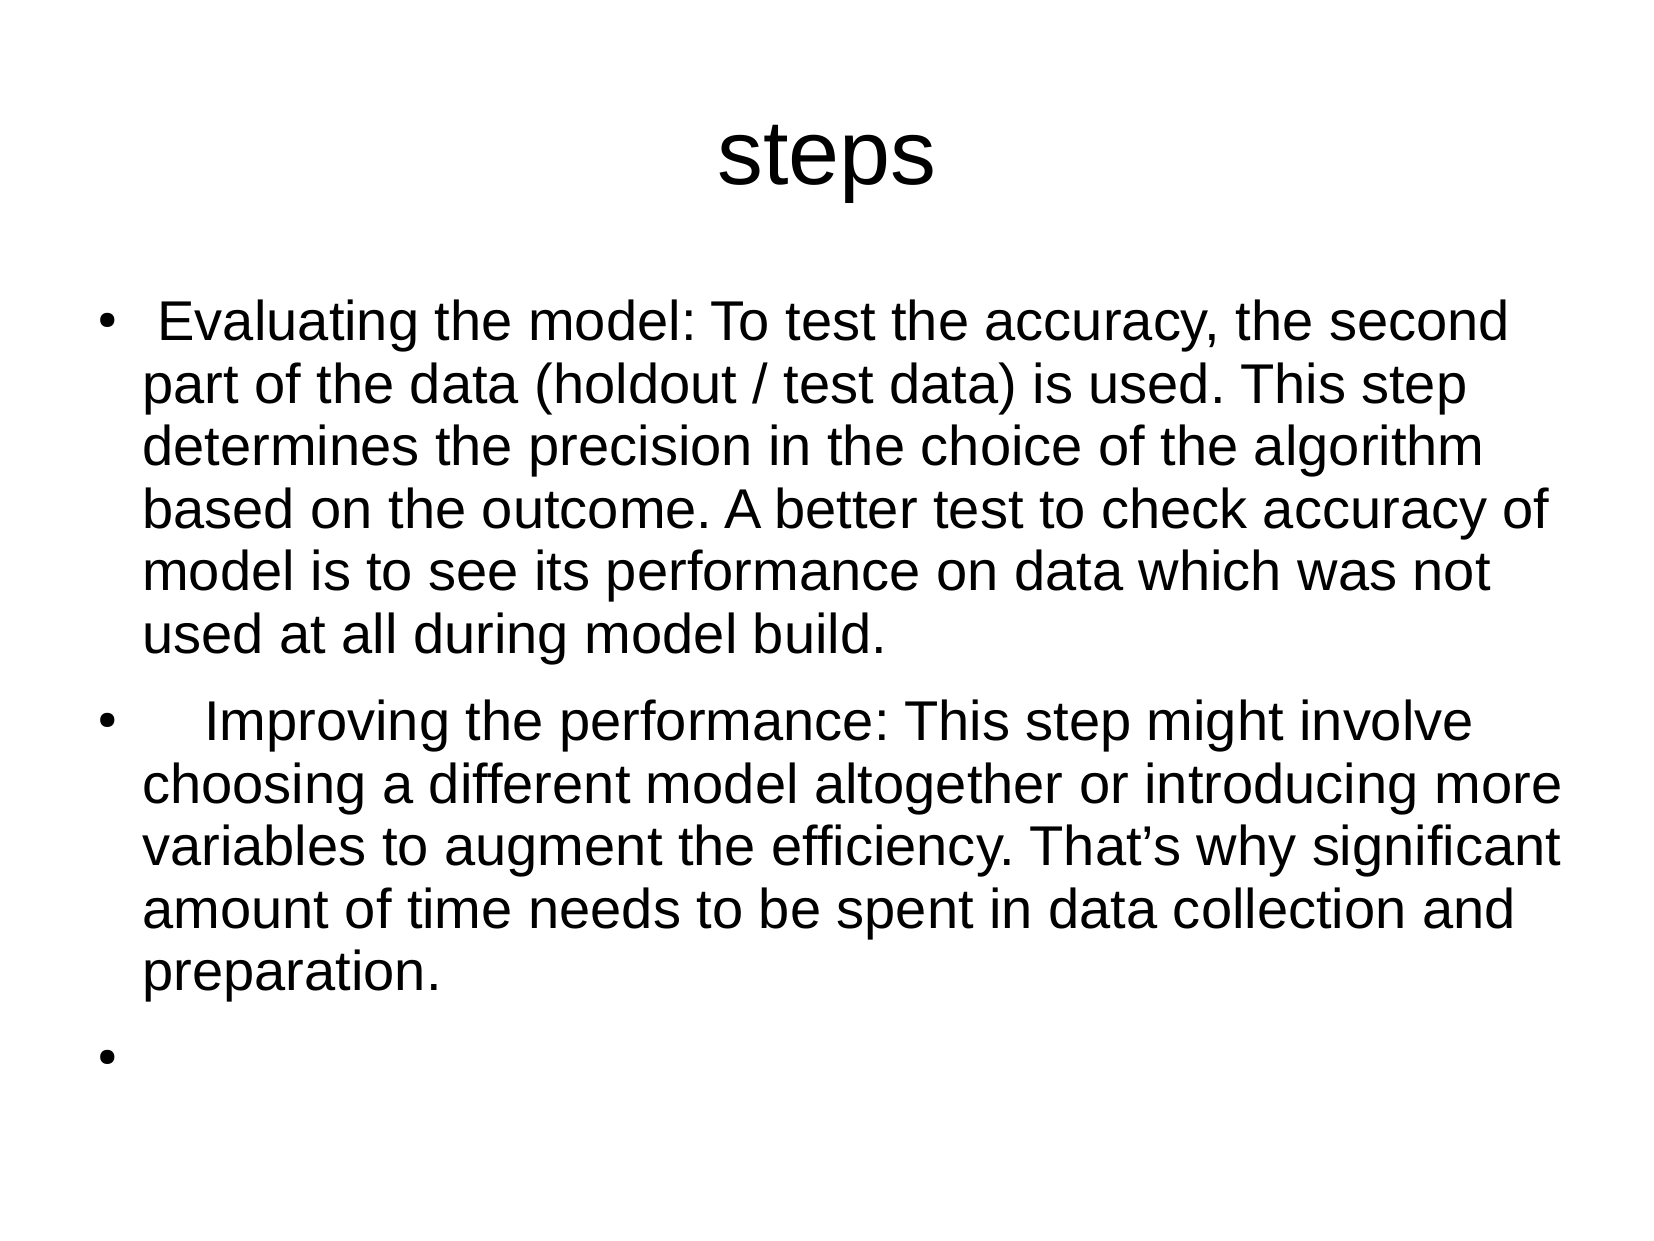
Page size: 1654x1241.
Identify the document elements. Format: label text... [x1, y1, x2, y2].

title steps [82, 49, 1571, 257]
list Evaluating the model: To test the accuracy, the second part of the data (holdout / test data) is used. This step determines the precision in the choice of the algorithm based on the outcome. A better test to check accuracy of model is to see its performance on data which was not used at all during model build. Improving the performance: This step might involve choosing a different model altogether or introducing more variables to augment the efficiency. That’s why significant amount of time needs to be spent in data collection and preparation. [82, 290, 1571, 1010]
